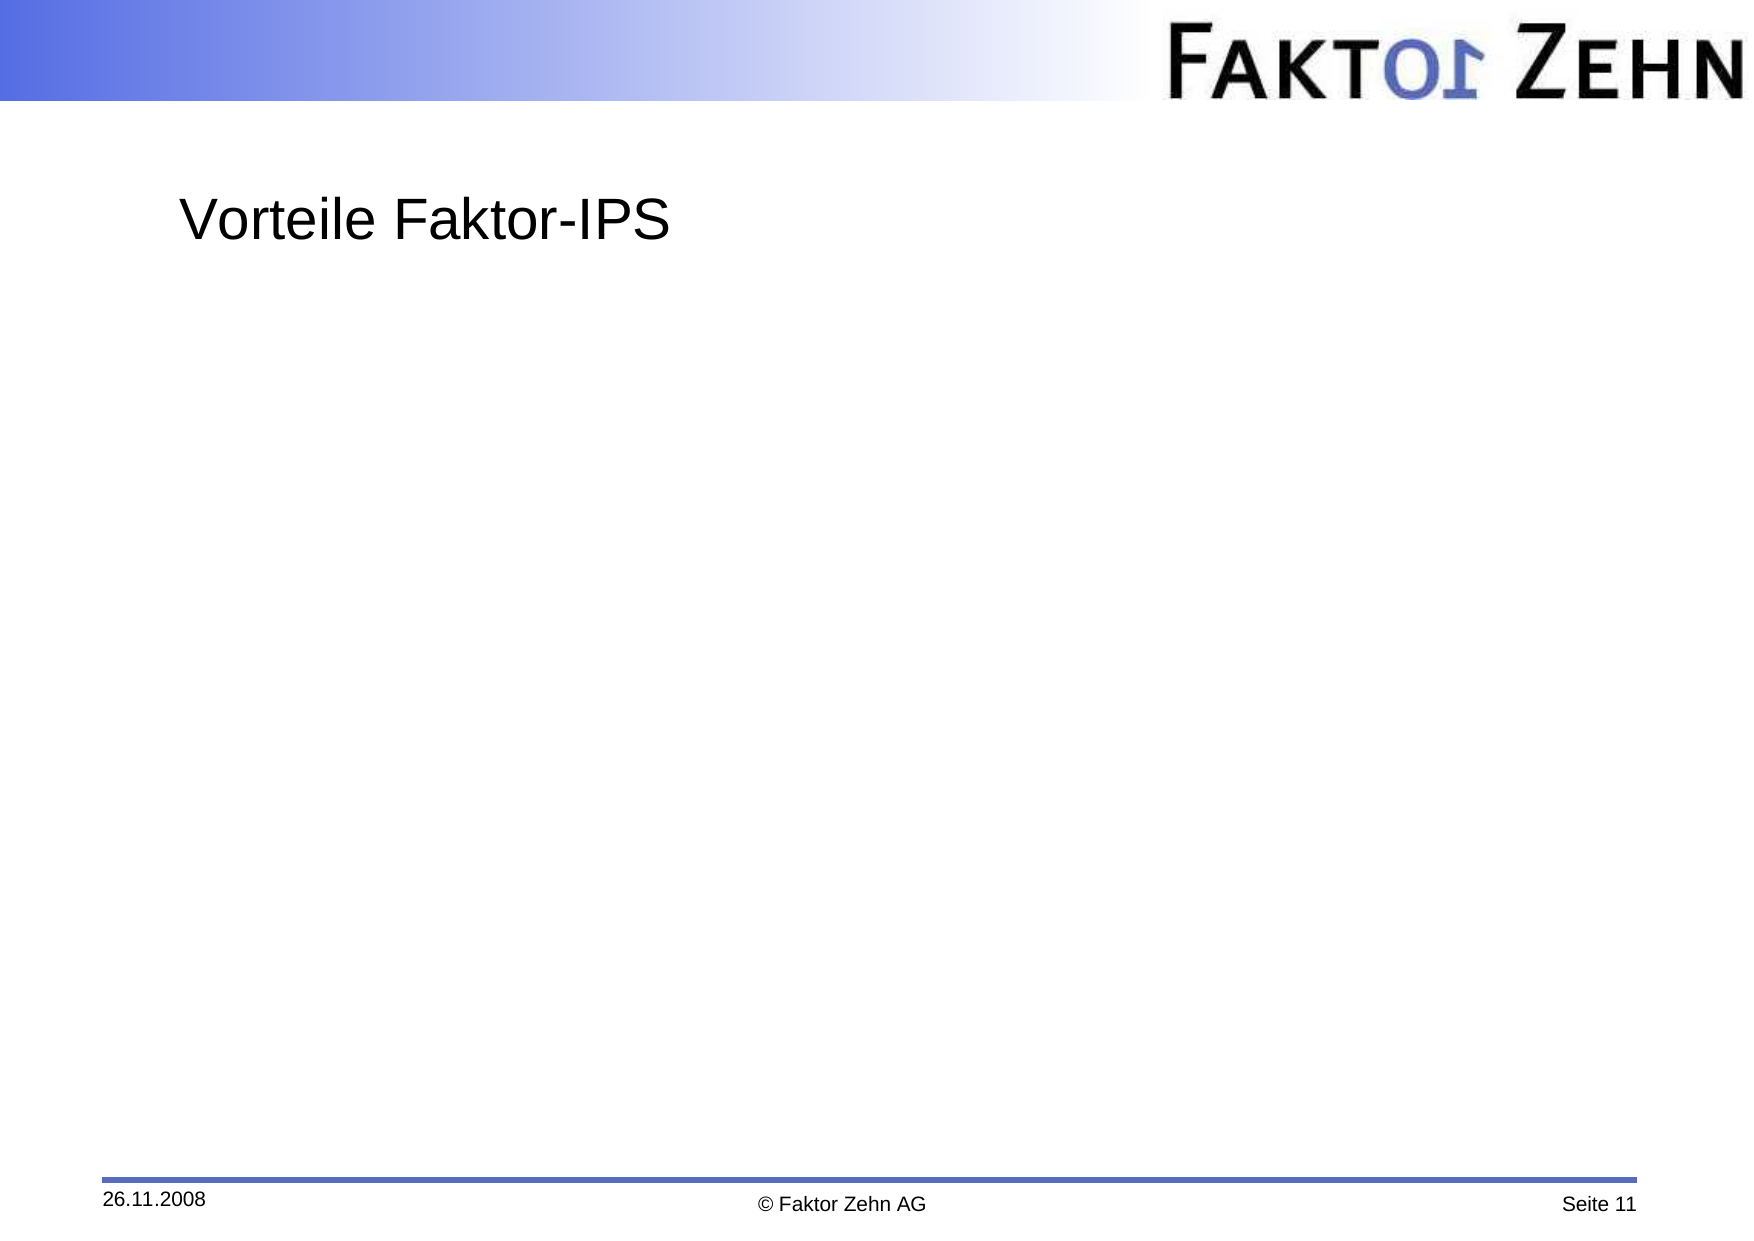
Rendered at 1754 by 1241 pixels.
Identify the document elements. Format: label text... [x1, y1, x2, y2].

picture [1162, 7, 1752, 100]
title Vorteile Faktor-IPS [179, 142, 1576, 296]
